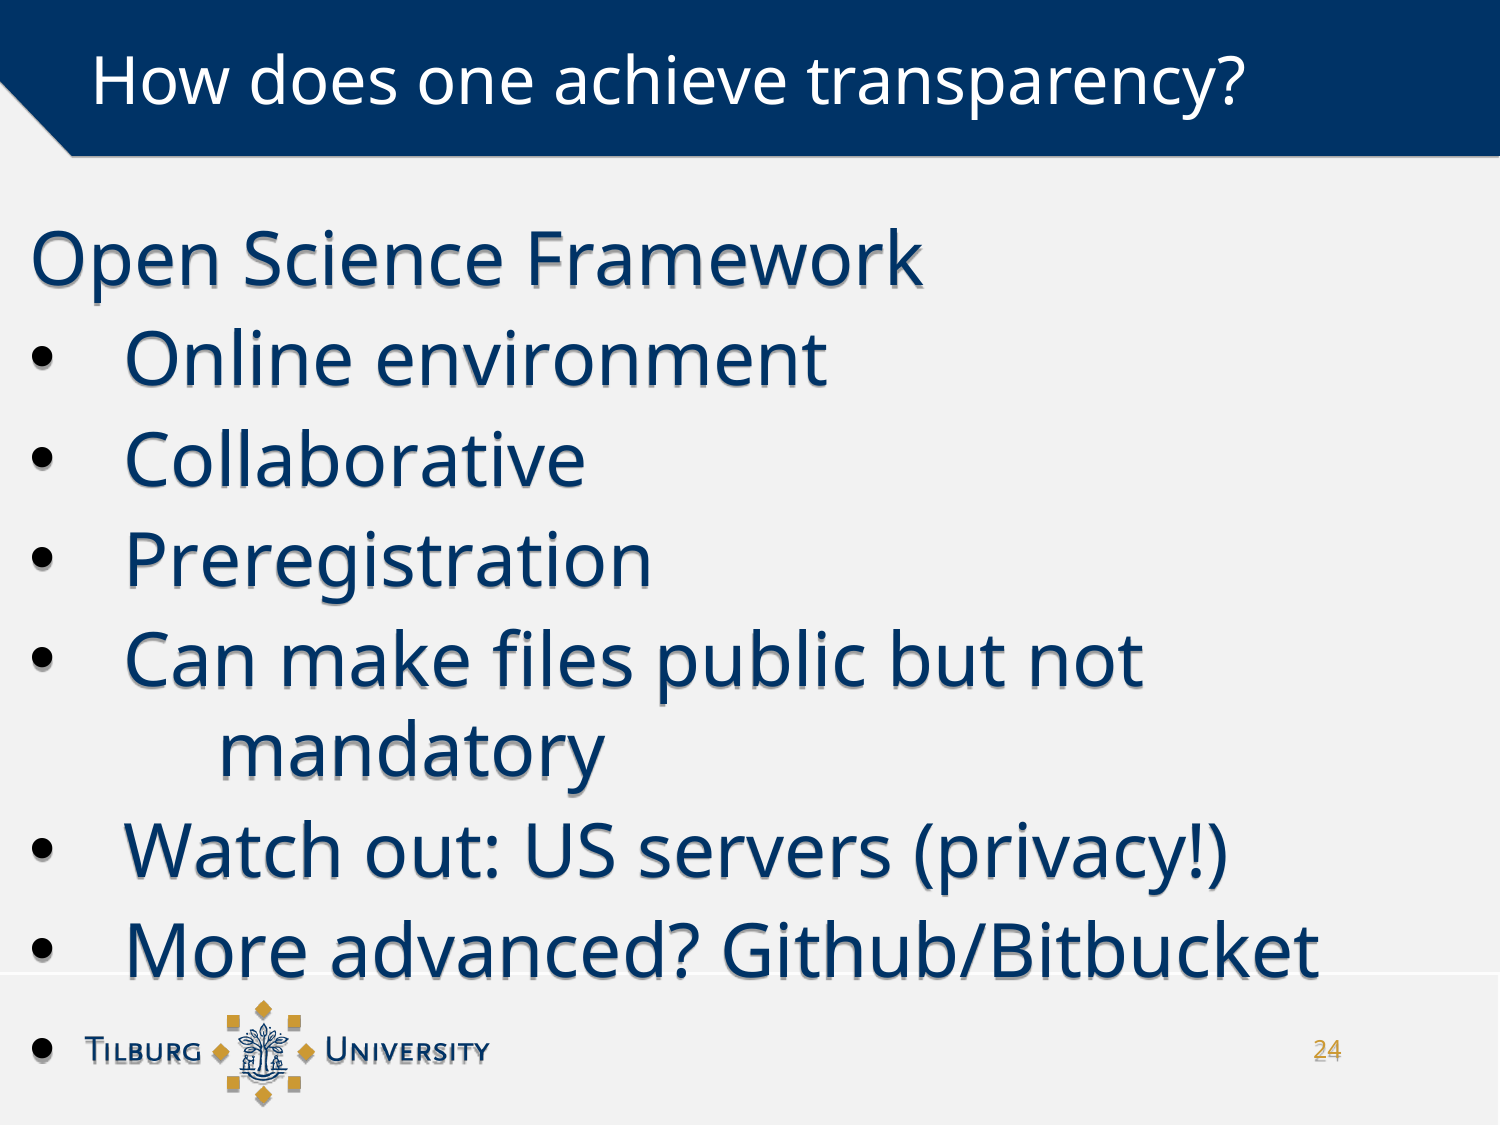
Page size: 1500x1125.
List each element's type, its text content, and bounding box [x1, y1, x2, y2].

text_box [1298, 1026, 1426, 1087]
text_box Open Science Framework Online environment Collaborative Preregistration Can make files public but not mandatory Watch out: US servers (privacy!) More advanced? Github/Bitbucket [14, 202, 1450, 971]
title How does one achieve transparency? [75, 0, 1426, 156]
